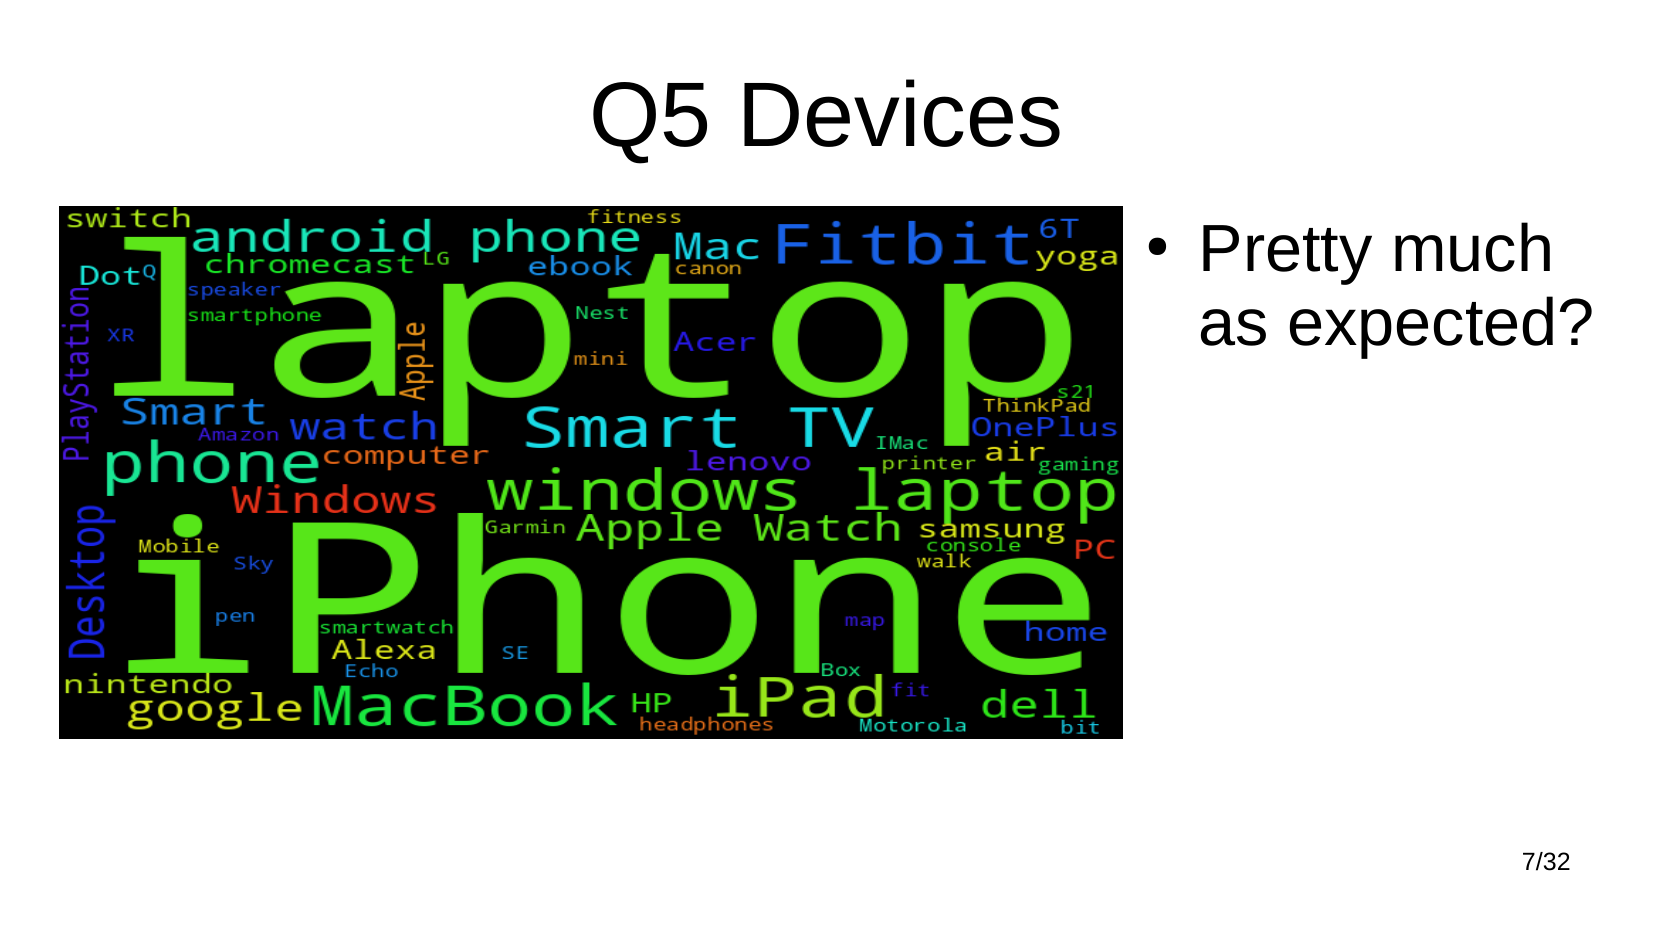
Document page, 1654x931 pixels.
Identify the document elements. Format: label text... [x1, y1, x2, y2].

picture [59, 206, 1123, 739]
title Q5 Devices [82, 37, 1571, 193]
list Pretty much as expected? [1127, 210, 1636, 751]
